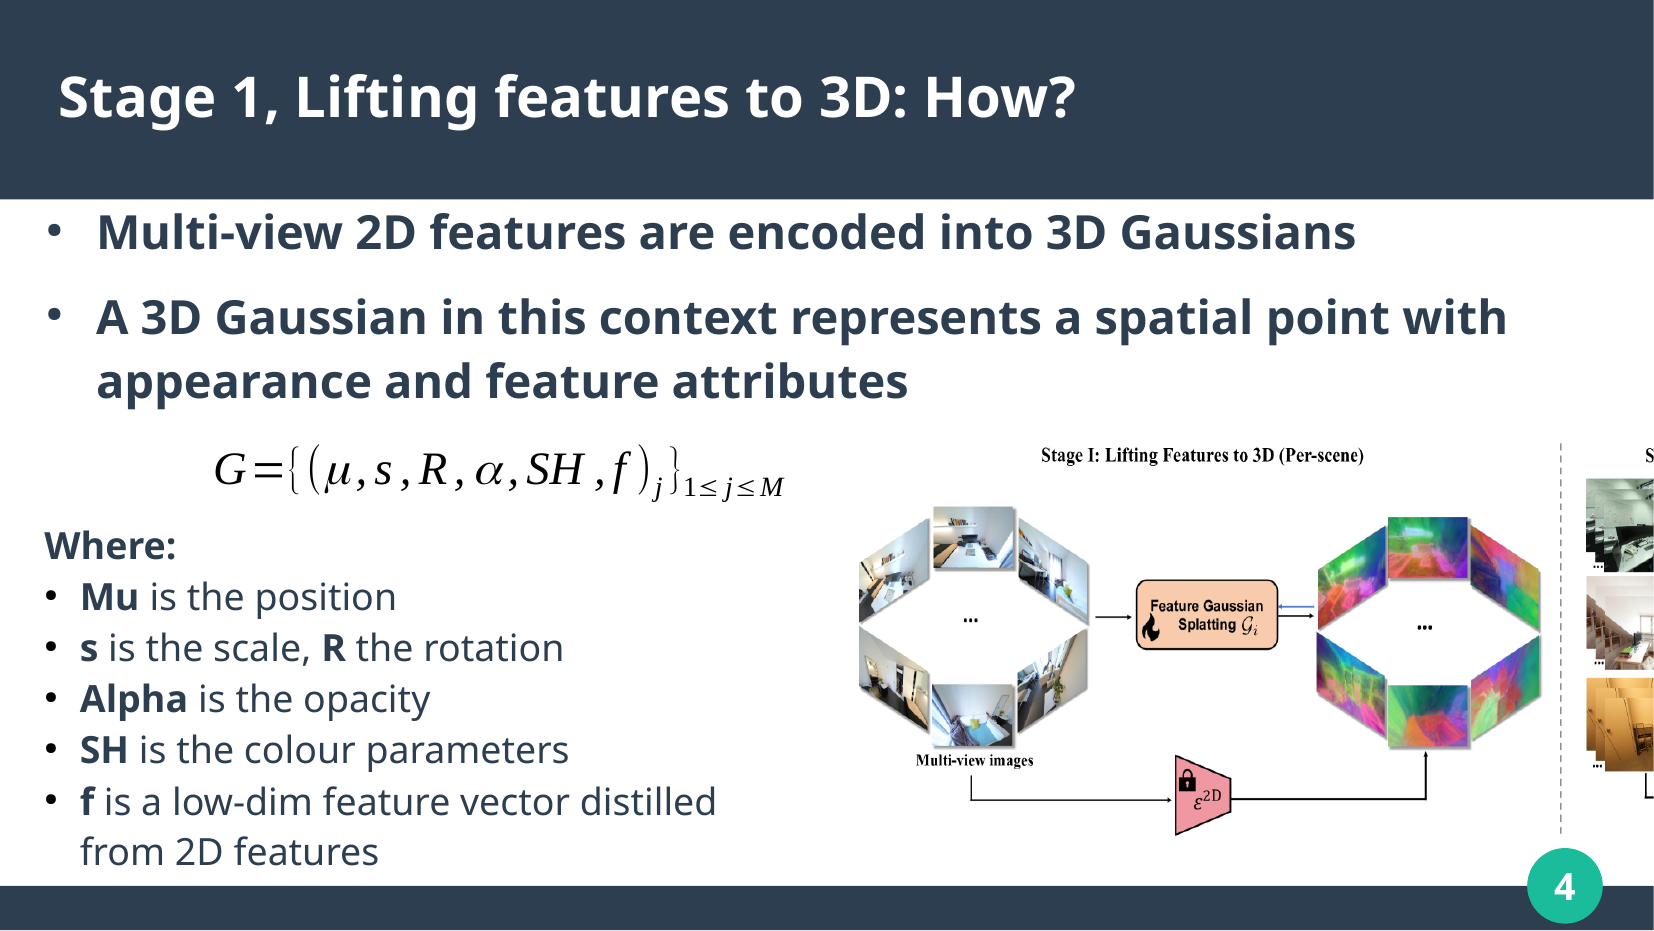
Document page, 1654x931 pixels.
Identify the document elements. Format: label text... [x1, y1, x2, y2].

text_box Where: Mu is the position s is the scale, R the rotation Alpha is the opacity SH is the colour parameters f is a low-dim feature vector distilled from 2D features [29, 501, 827, 895]
picture [856, 442, 1654, 836]
chart [201, 442, 798, 501]
title Stage 1, Lifting features to 3D: How? [59, 37, 1595, 155]
list Multi-view 2D features are encoded into 3D Gaussians A 3D Gaussian in this context represents a spatial point with appearance and feature attributes [29, 199, 1625, 414]
